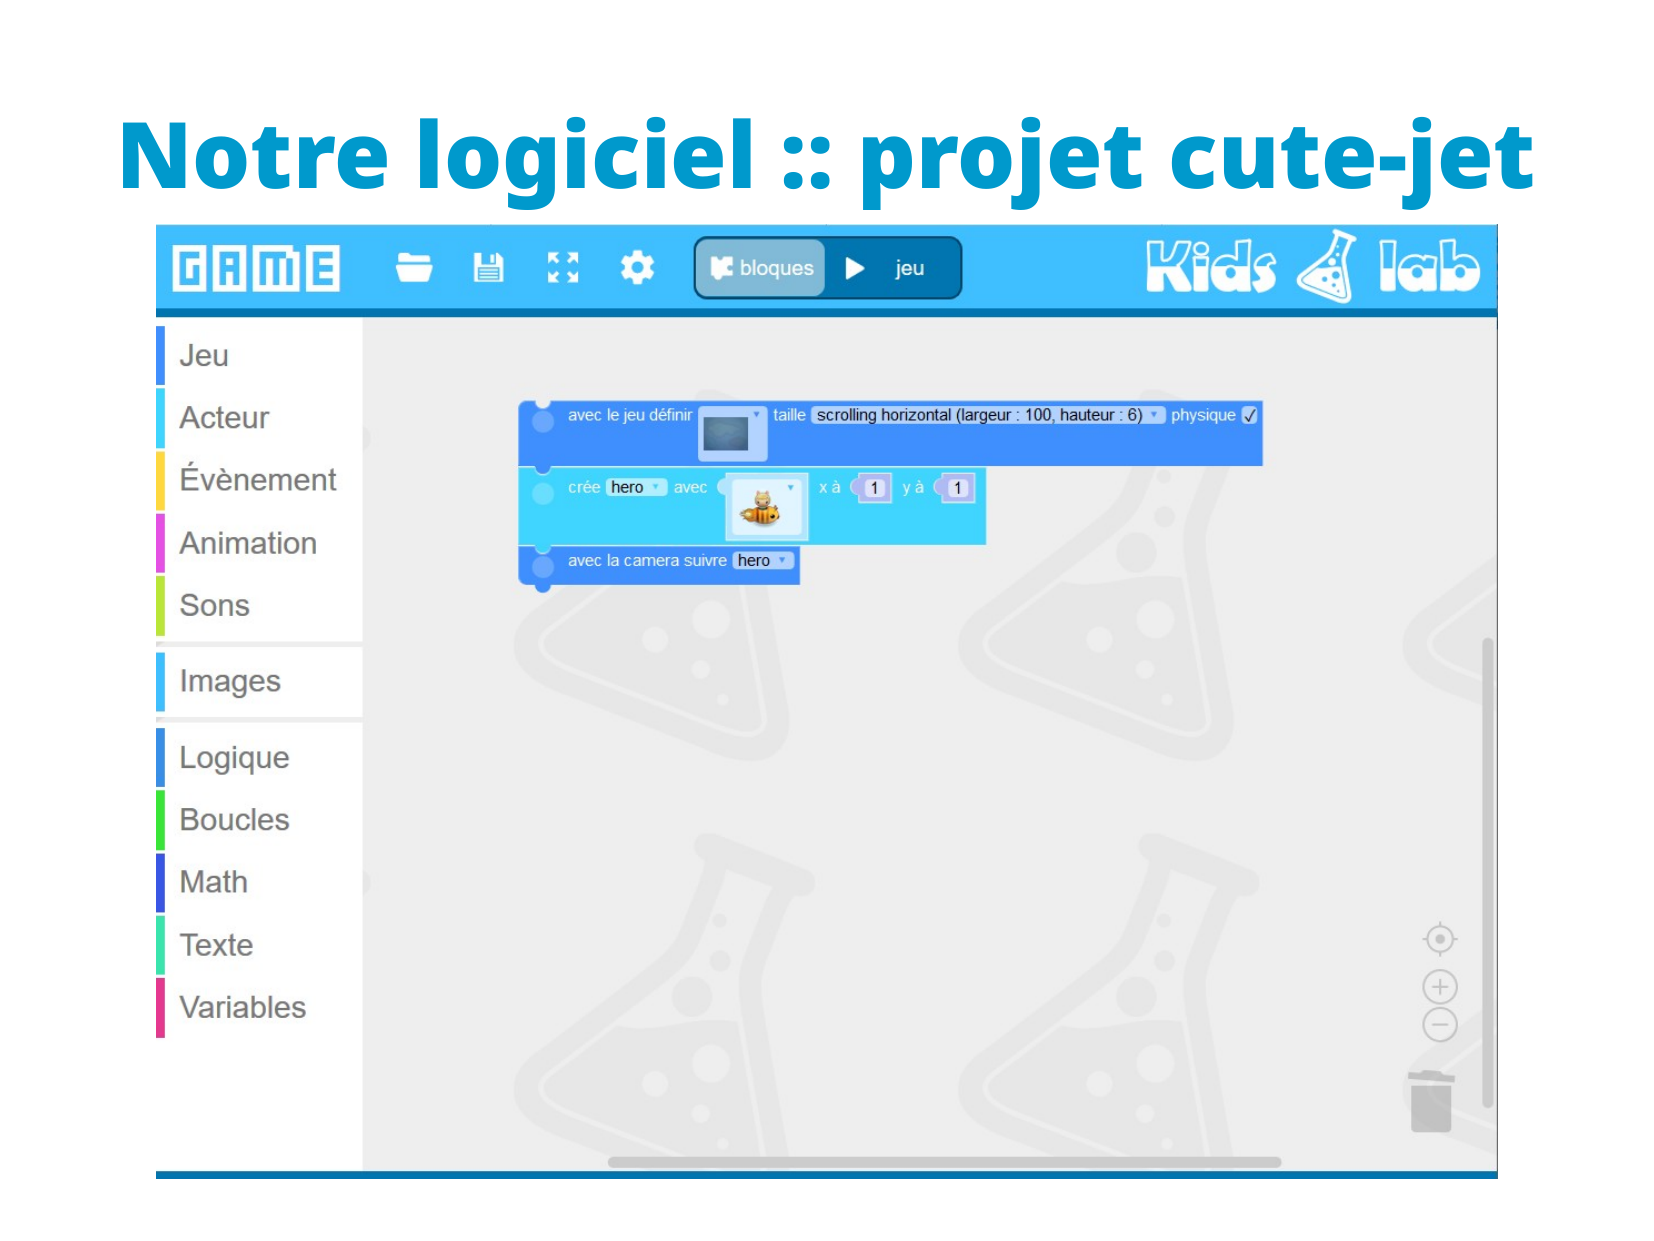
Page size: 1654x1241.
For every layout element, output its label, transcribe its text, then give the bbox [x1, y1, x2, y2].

picture [156, 224, 1498, 1179]
title Notre logiciel :: projet cute-jet [82, 49, 1571, 257]
